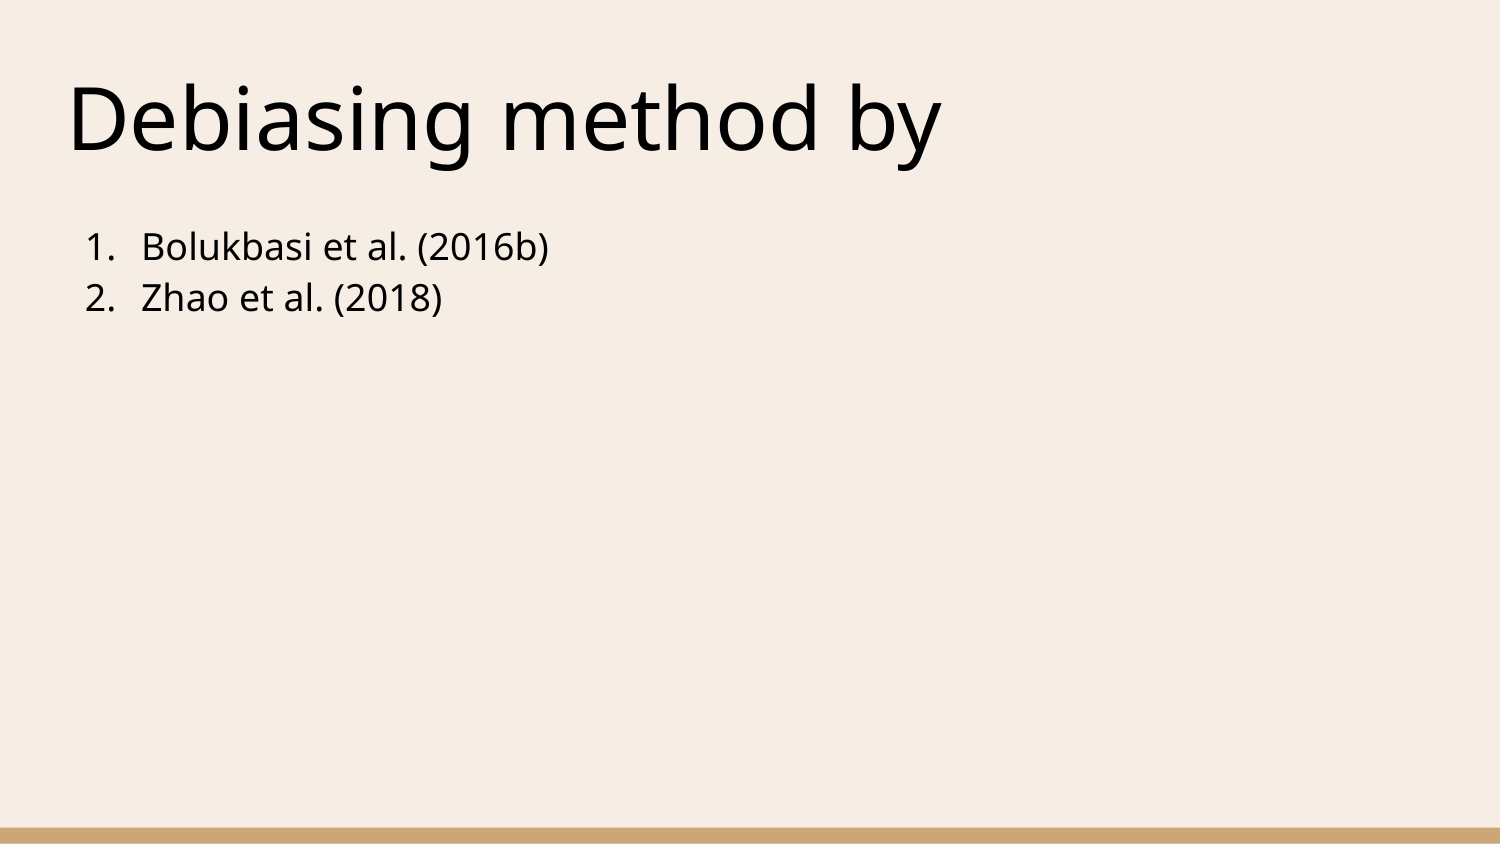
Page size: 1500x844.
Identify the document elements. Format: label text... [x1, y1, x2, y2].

list Bolukbasi et al. (2016b) Zhao et al. (2018) [51, 200, 1449, 752]
title Debiasing method by [51, 46, 1449, 184]
